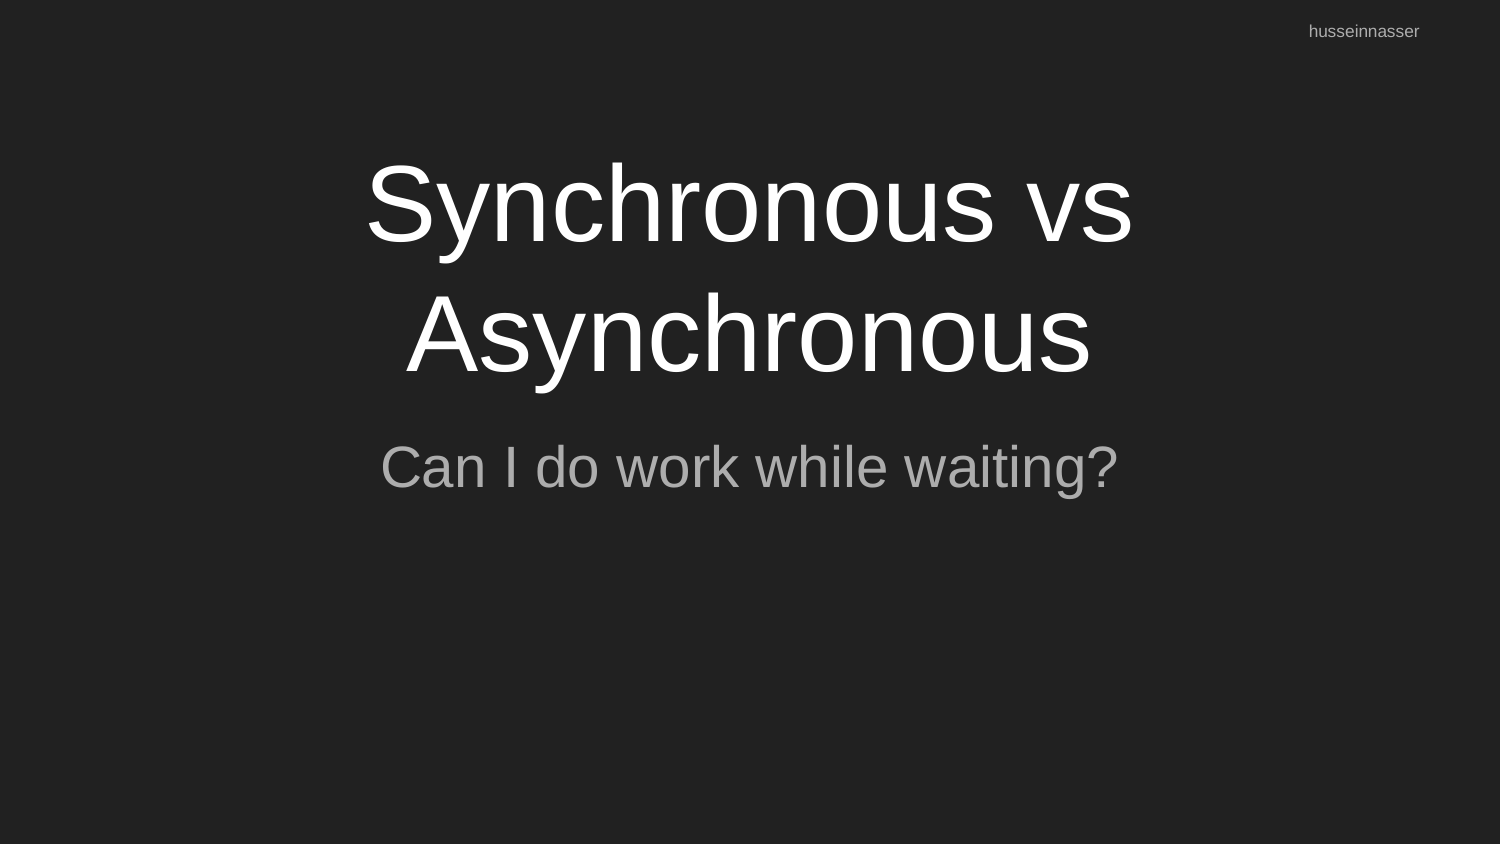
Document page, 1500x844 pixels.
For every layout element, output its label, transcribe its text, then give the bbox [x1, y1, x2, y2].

subtitle husseinnasser [1236, 11, 1492, 53]
subtitle Can I do work while waiting? [51, 413, 1449, 544]
title Synchronous vs Asynchronous [51, 71, 1449, 408]
